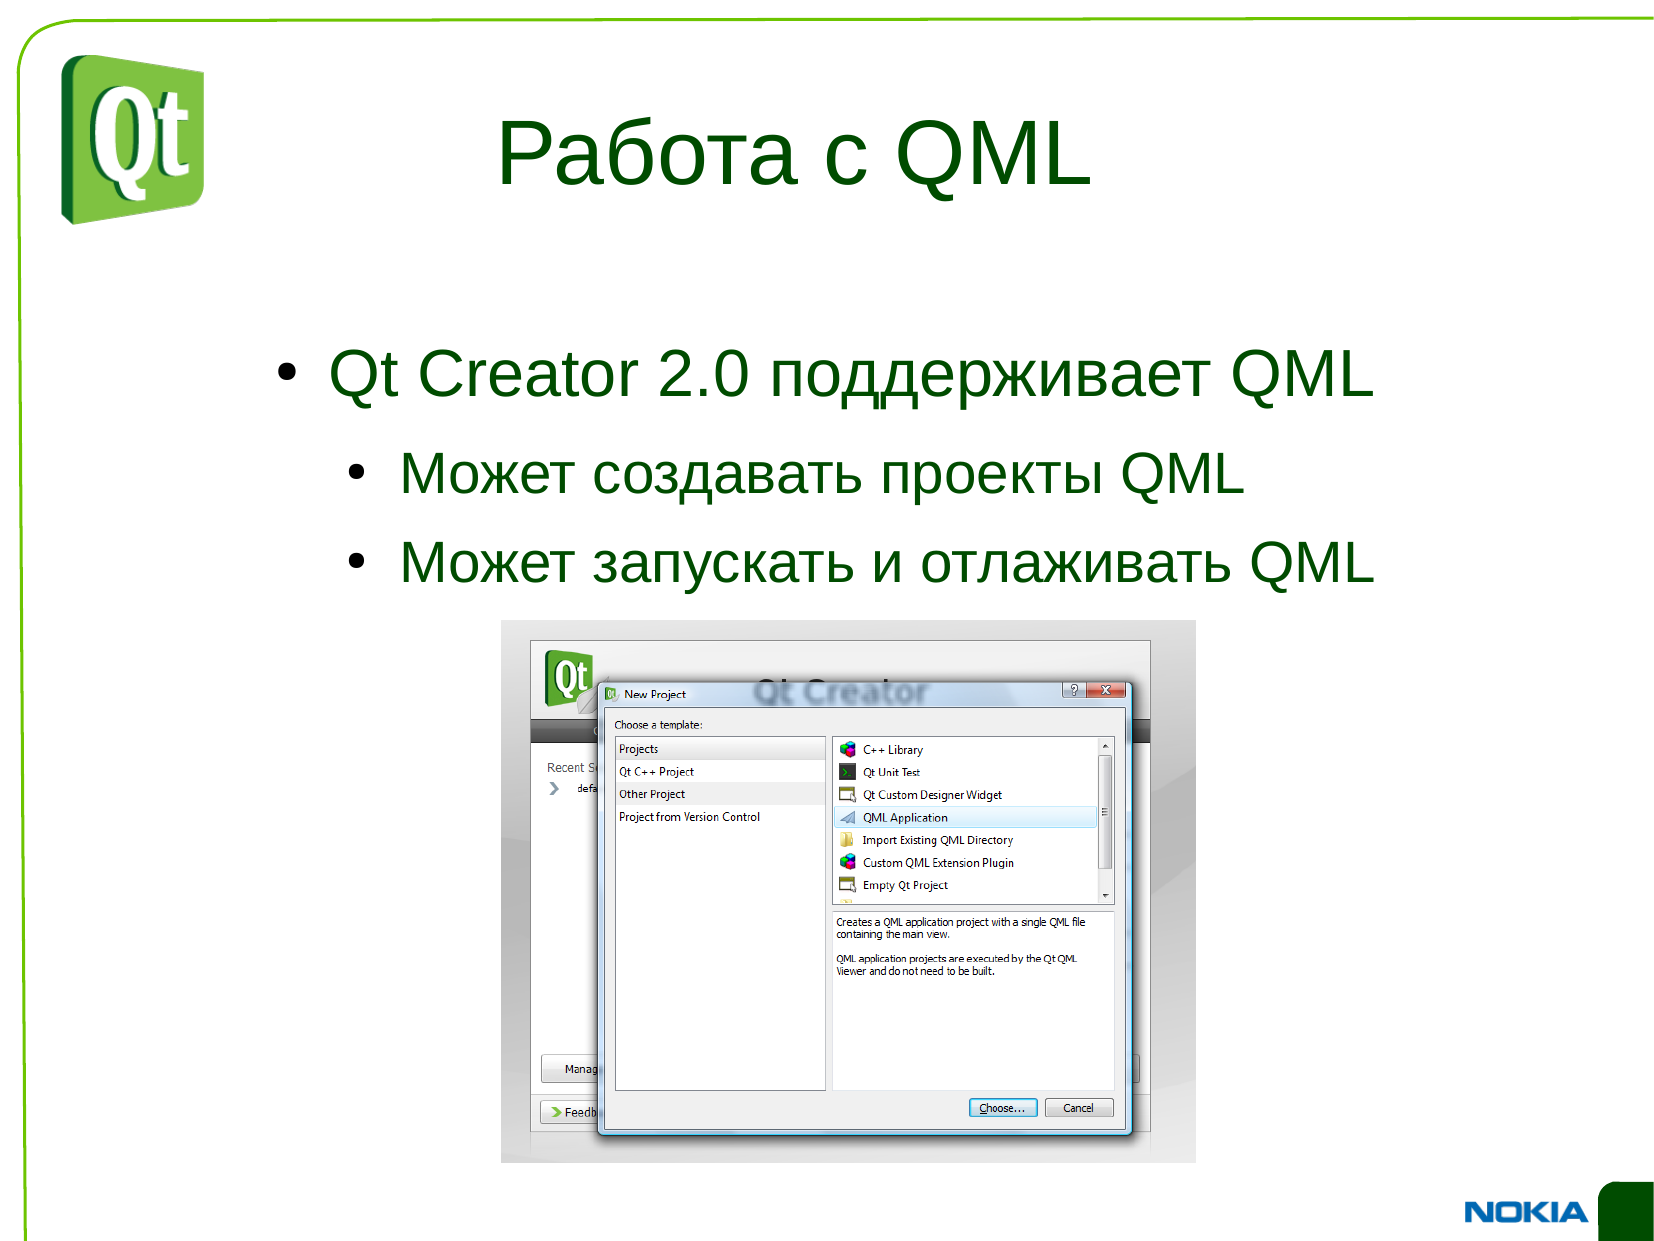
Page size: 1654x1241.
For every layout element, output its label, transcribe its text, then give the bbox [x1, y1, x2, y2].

picture [61, 55, 204, 225]
title Работа с QML [257, 56, 1333, 250]
list Qt Creator 2.0 поддерживает QML Может создавать проекты QML Может запускать и отлаживать QML [257, 336, 1577, 1141]
picture [501, 620, 1196, 1163]
picture [1465, 1201, 1589, 1223]
